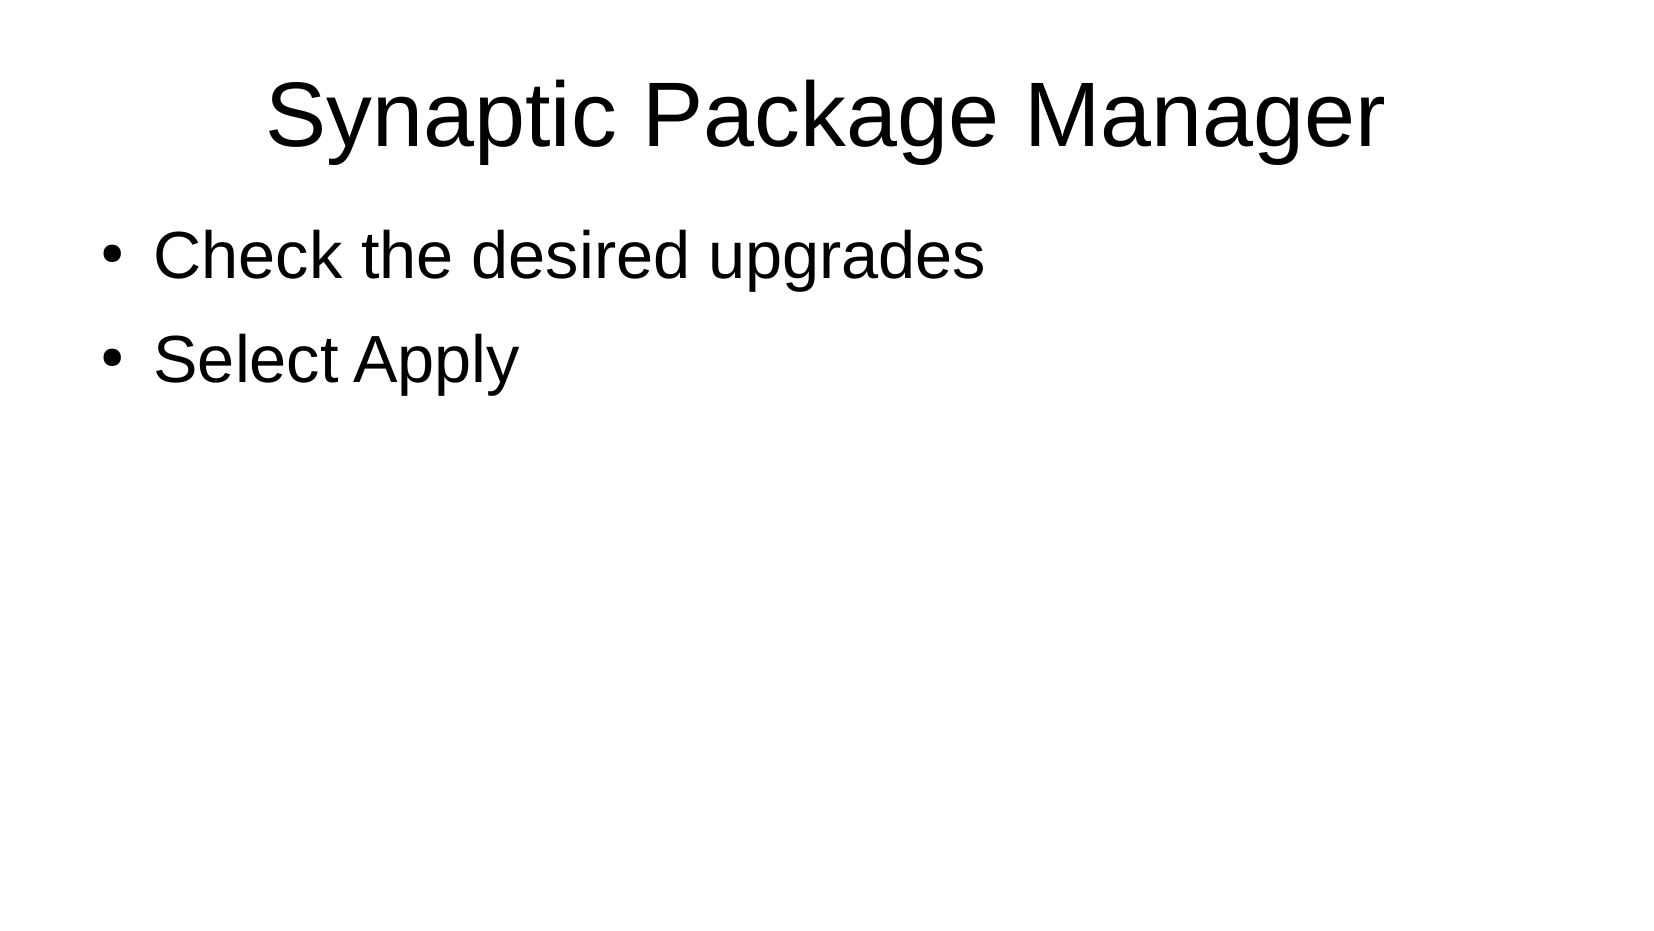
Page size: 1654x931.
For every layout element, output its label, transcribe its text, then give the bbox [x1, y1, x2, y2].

list Check the desired upgrades Select Apply [82, 217, 1571, 758]
title Synaptic Package Manager [82, 37, 1571, 193]
